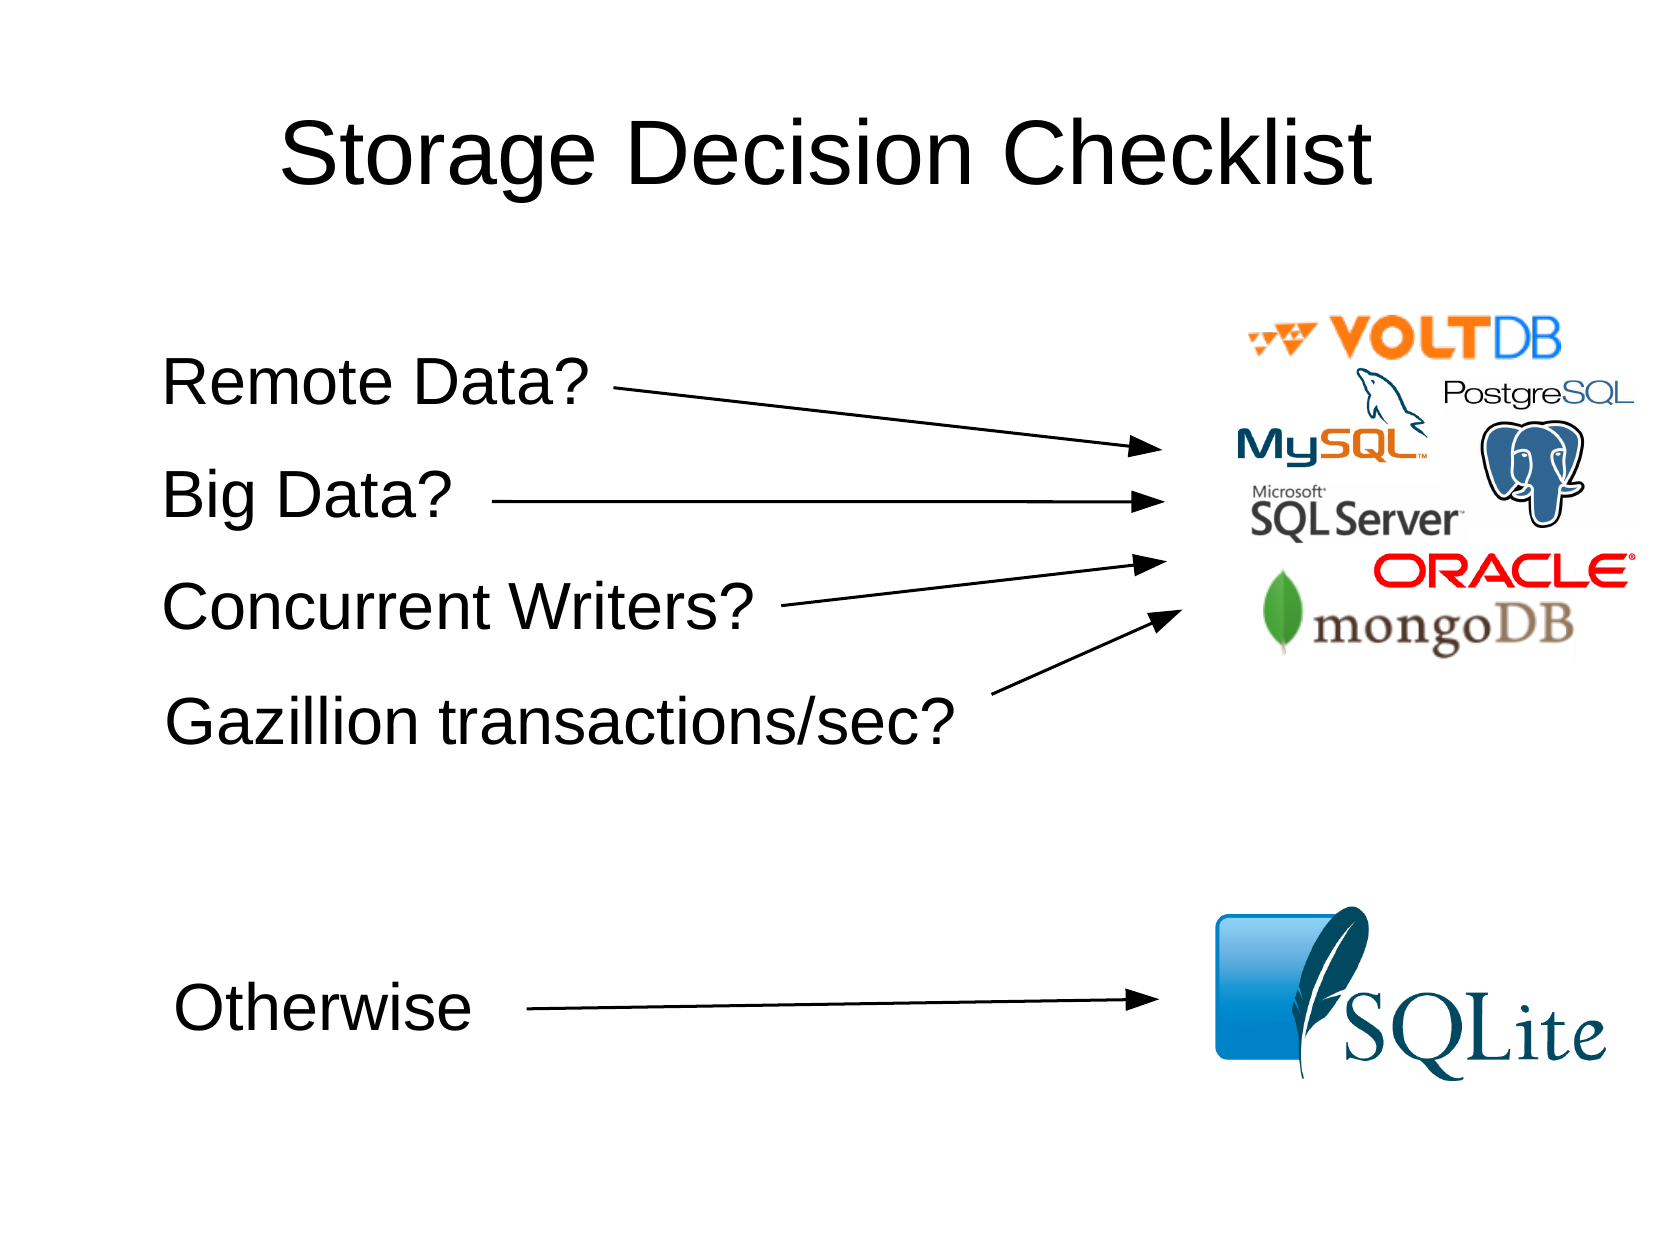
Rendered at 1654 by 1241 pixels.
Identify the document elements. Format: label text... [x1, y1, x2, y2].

text_box Otherwise [159, 962, 490, 1053]
text_box Remote Data? [146, 336, 607, 427]
text_box Gazillion transactions/sec? [149, 676, 976, 766]
picture [1262, 548, 1639, 665]
title Storage Decision Checklist [82, 49, 1571, 257]
text_box Big Data? [146, 449, 470, 539]
picture [1208, 899, 1613, 1088]
picture [1231, 287, 1634, 544]
text_box Concurrent Writers? [146, 561, 773, 652]
